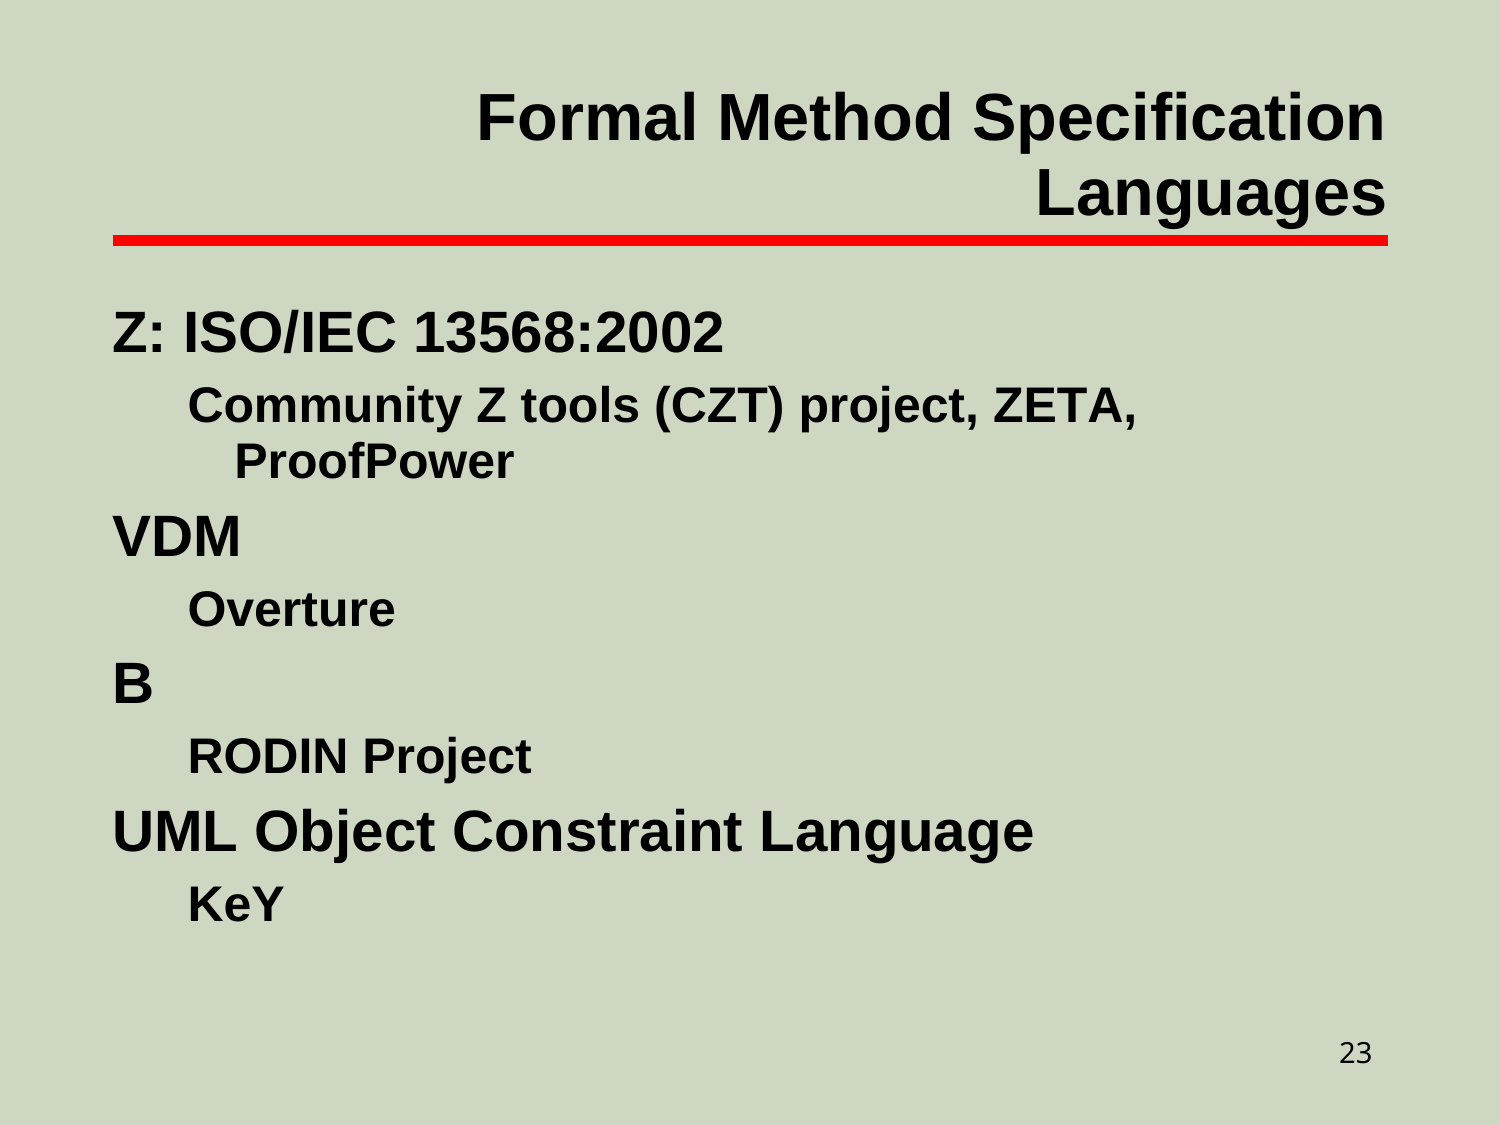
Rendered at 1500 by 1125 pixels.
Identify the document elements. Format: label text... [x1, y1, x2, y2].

list Z: ISO/IEC 13568:2002 Community Z tools (CZT) project, ZETA, ProofPower VDM Overture B RODIN Project UML Object Constraint Language KeY [112, 299, 1388, 1111]
title Formal Method Specification Languages [337, 79, 1388, 230]
